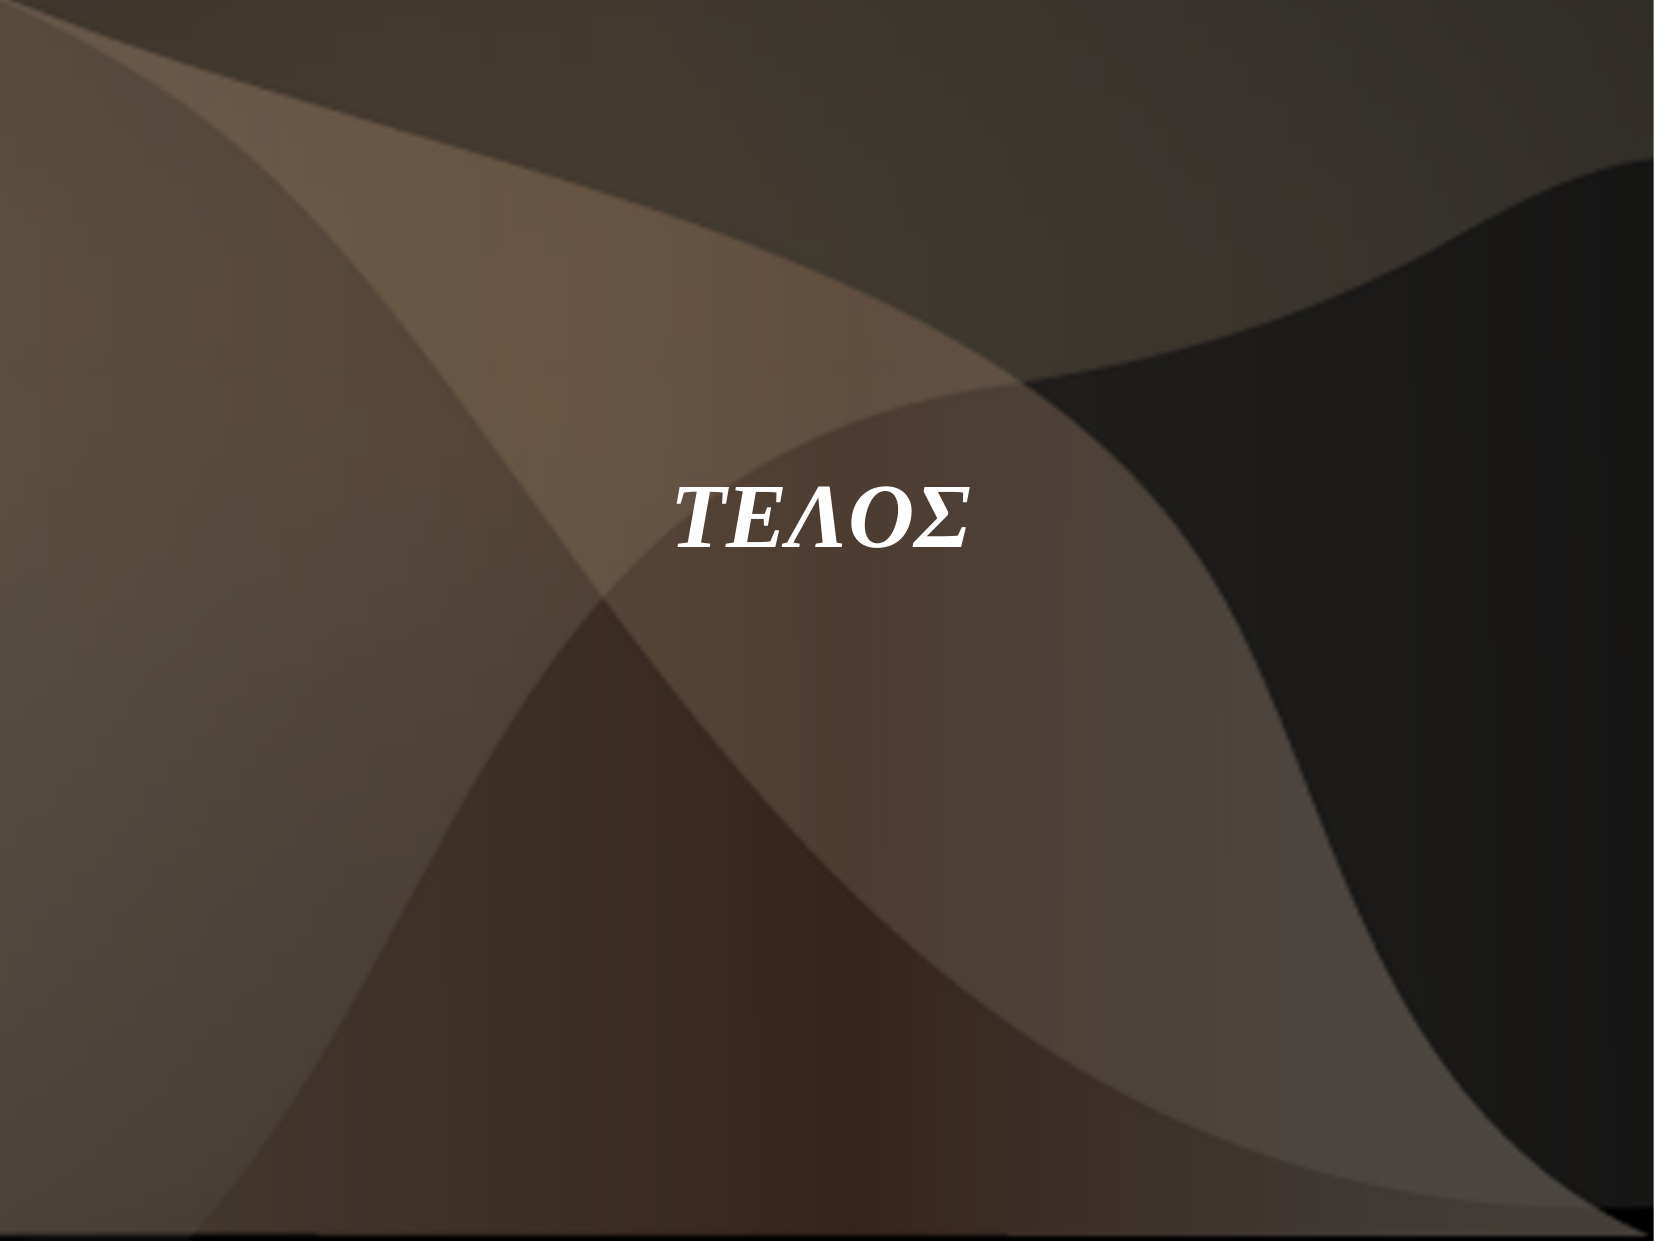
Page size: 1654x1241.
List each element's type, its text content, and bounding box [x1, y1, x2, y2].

picture [0, 0, 1654, 1241]
title TEΛΟΣ [76, 413, 1565, 621]
